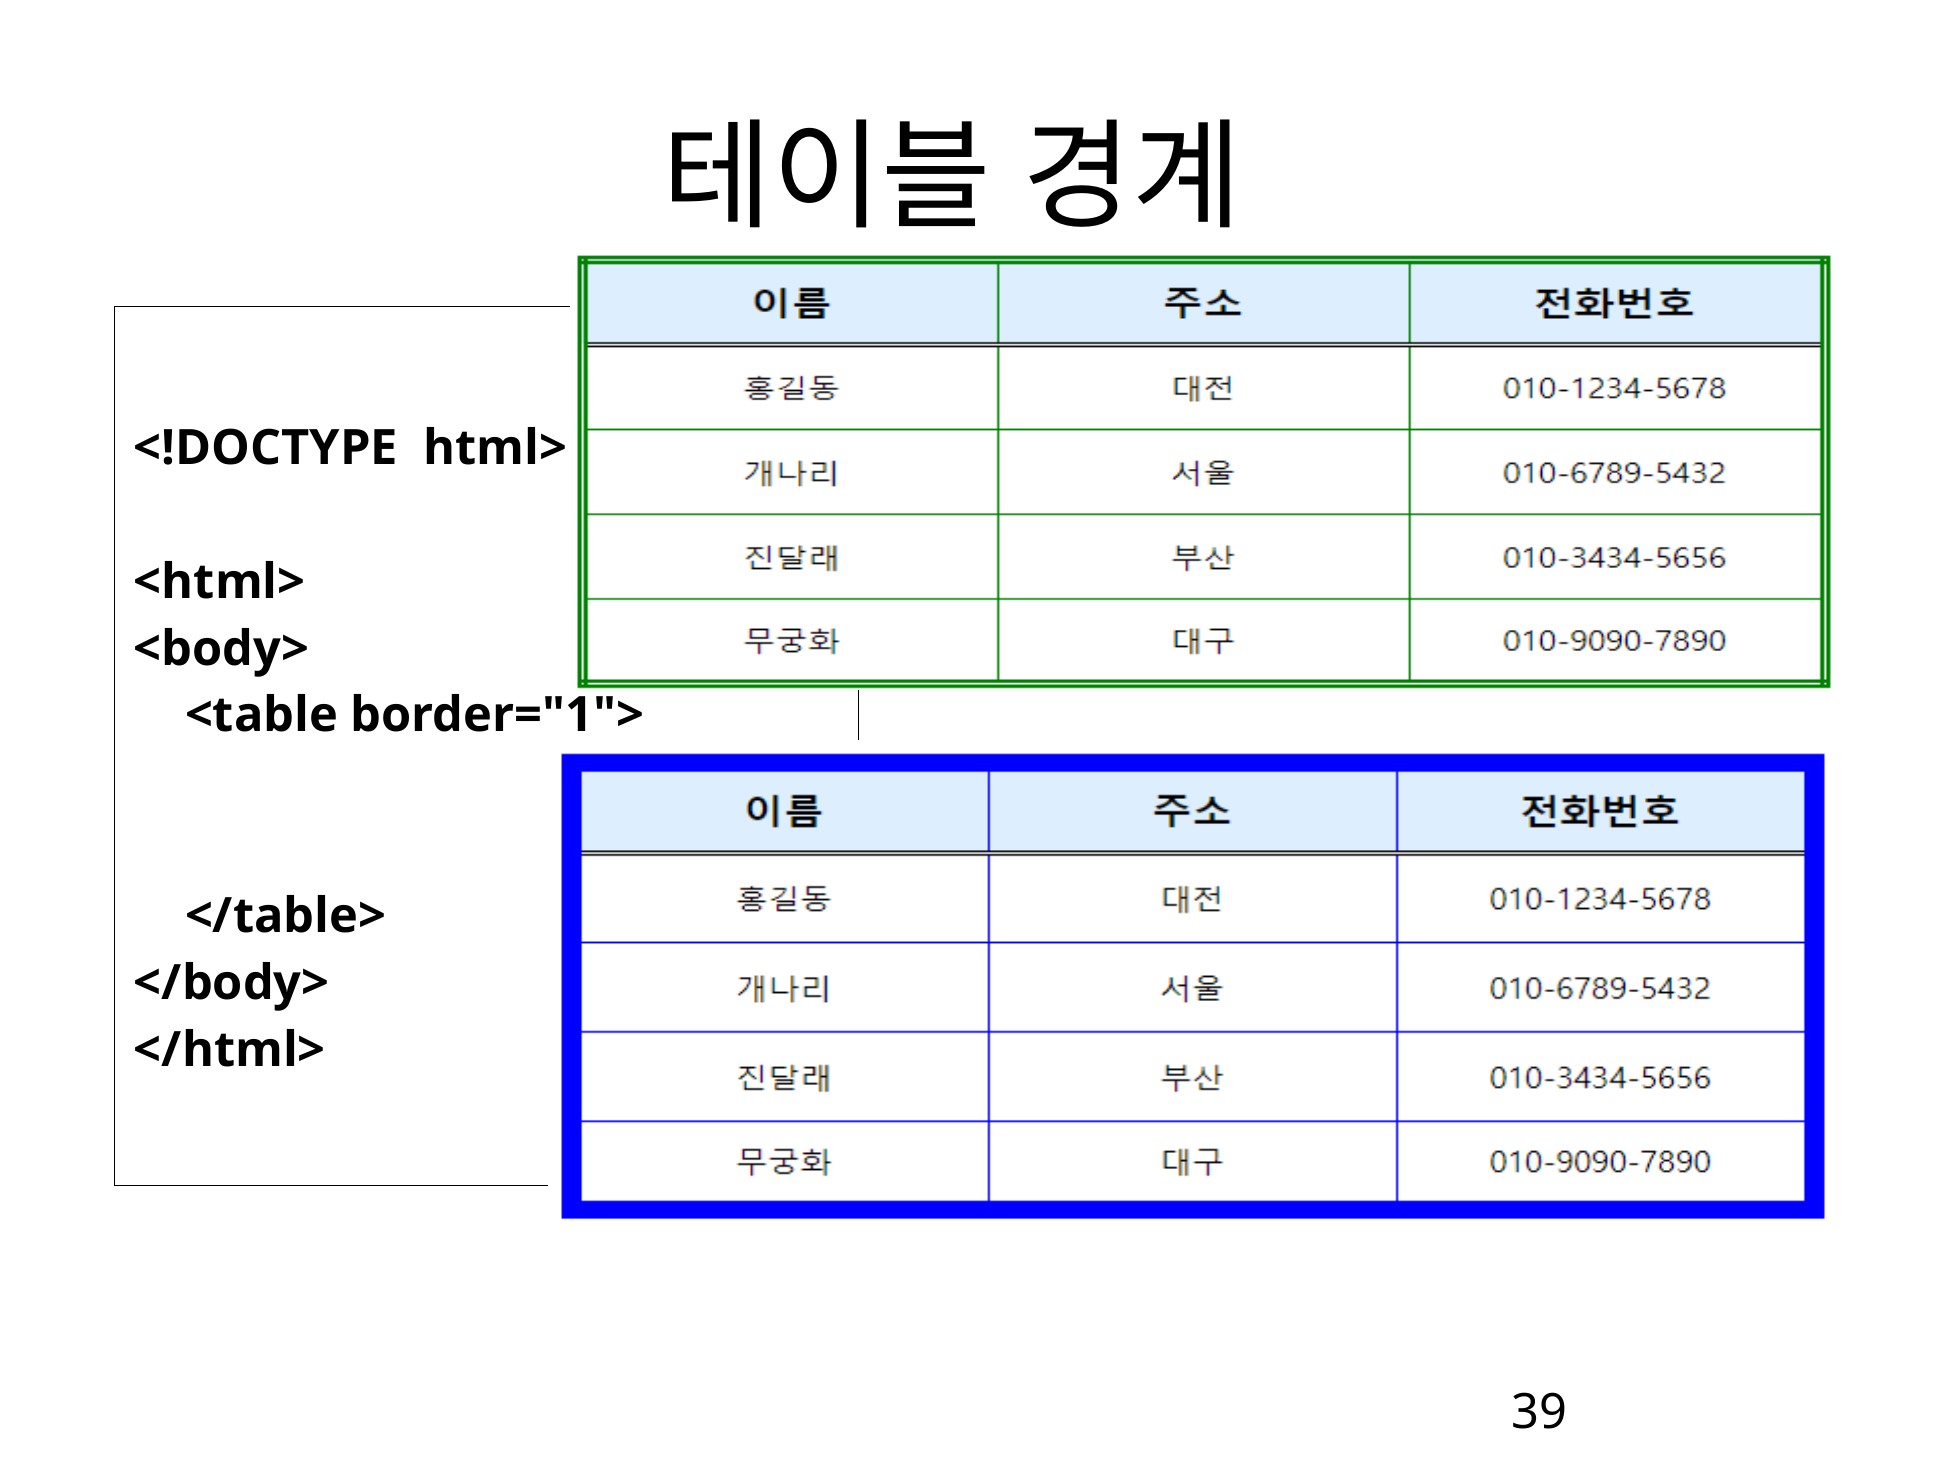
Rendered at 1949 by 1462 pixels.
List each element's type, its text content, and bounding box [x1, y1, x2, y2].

title 테이블 경계 [156, 92, 1749, 255]
picture [548, 740, 1835, 1228]
text_box <!DOCTYPE html> <html> <body> <table border="1"> </table> </body> </html> [114, 306, 859, 1186]
picture [570, 251, 1839, 690]
slide_number <숫자> [1496, 1372, 1899, 1462]
